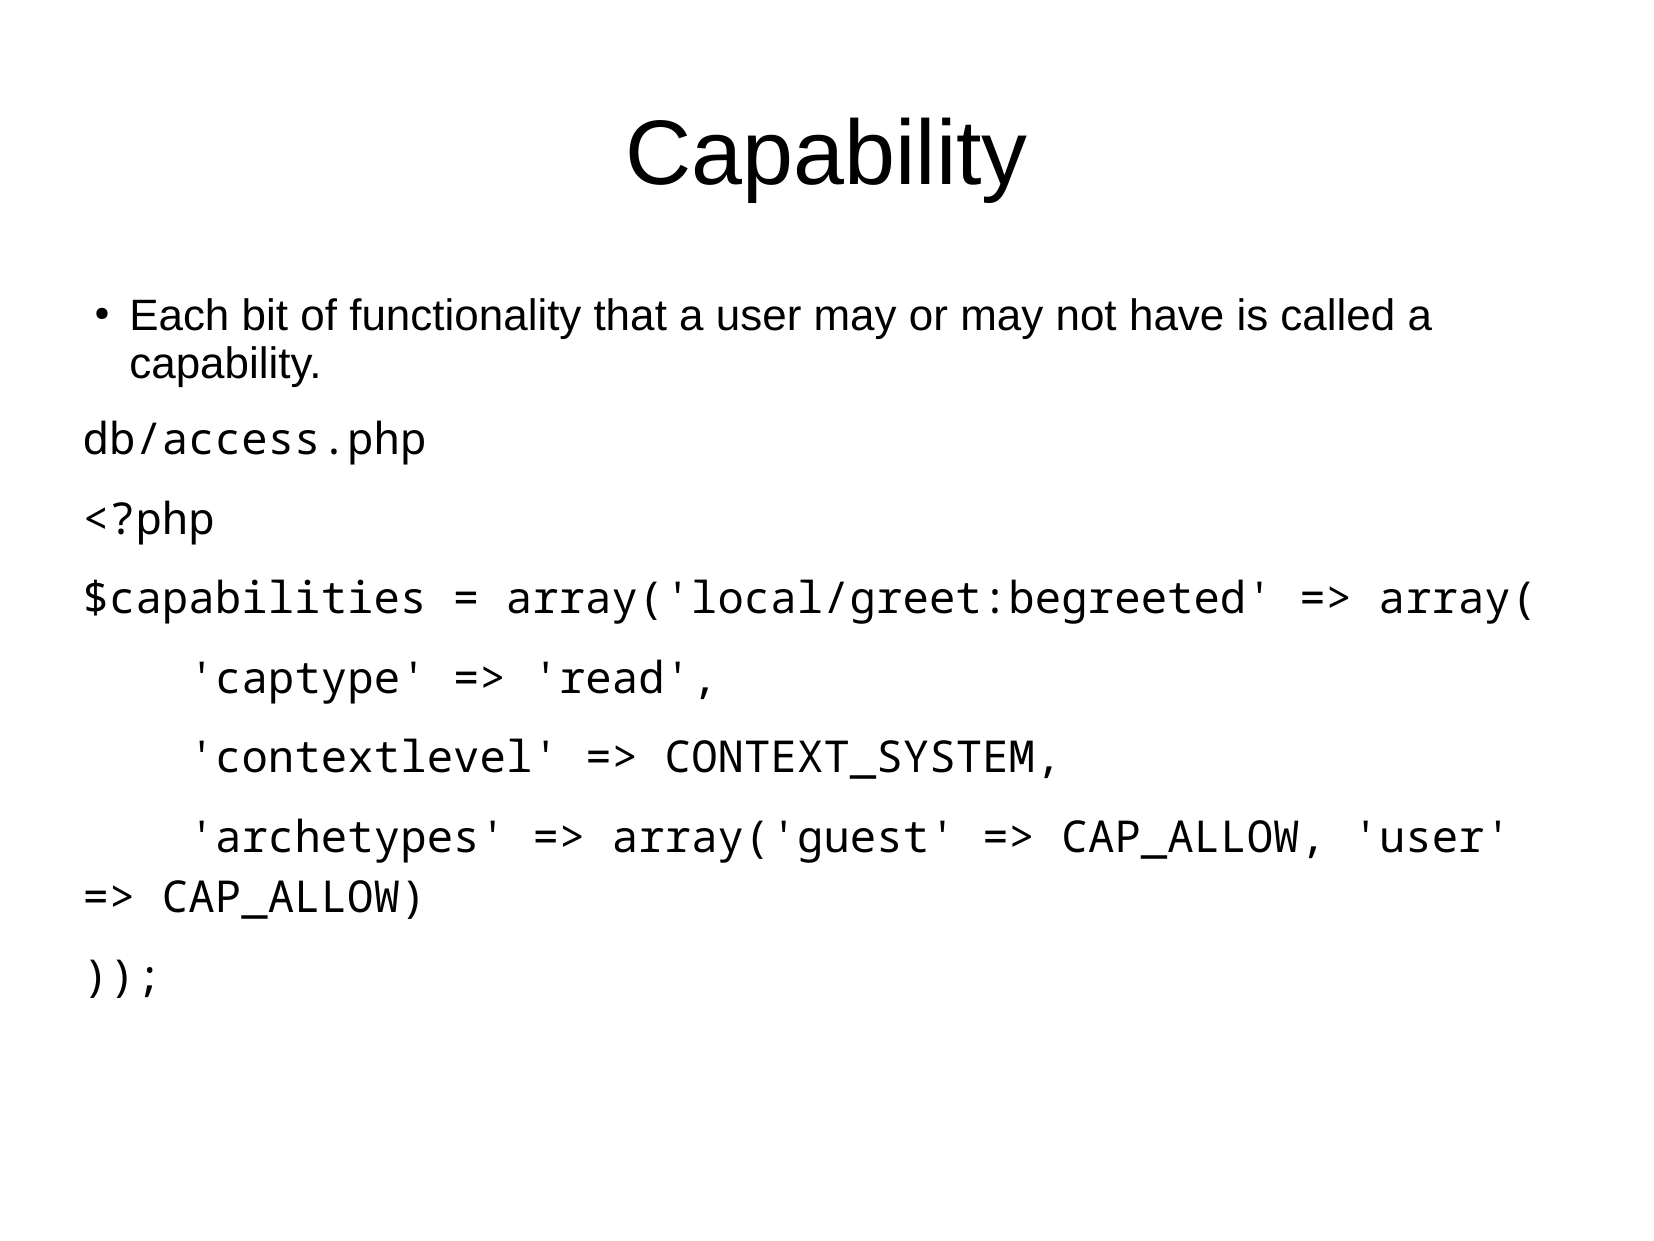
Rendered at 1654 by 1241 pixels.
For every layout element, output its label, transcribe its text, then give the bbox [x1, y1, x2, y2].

list Each bit of functionality that a user may or may not have is called a capability. db/access.php <?php $capabilities = array('local/greet:begreeted' => array( 'captype' => 'read', 'contextlevel' => CONTEXT_SYSTEM, 'archetypes' => array('guest' => CAP_ALLOW, 'user' => CAP_ALLOW) )); [82, 290, 1571, 1010]
title Capability [82, 49, 1571, 257]
